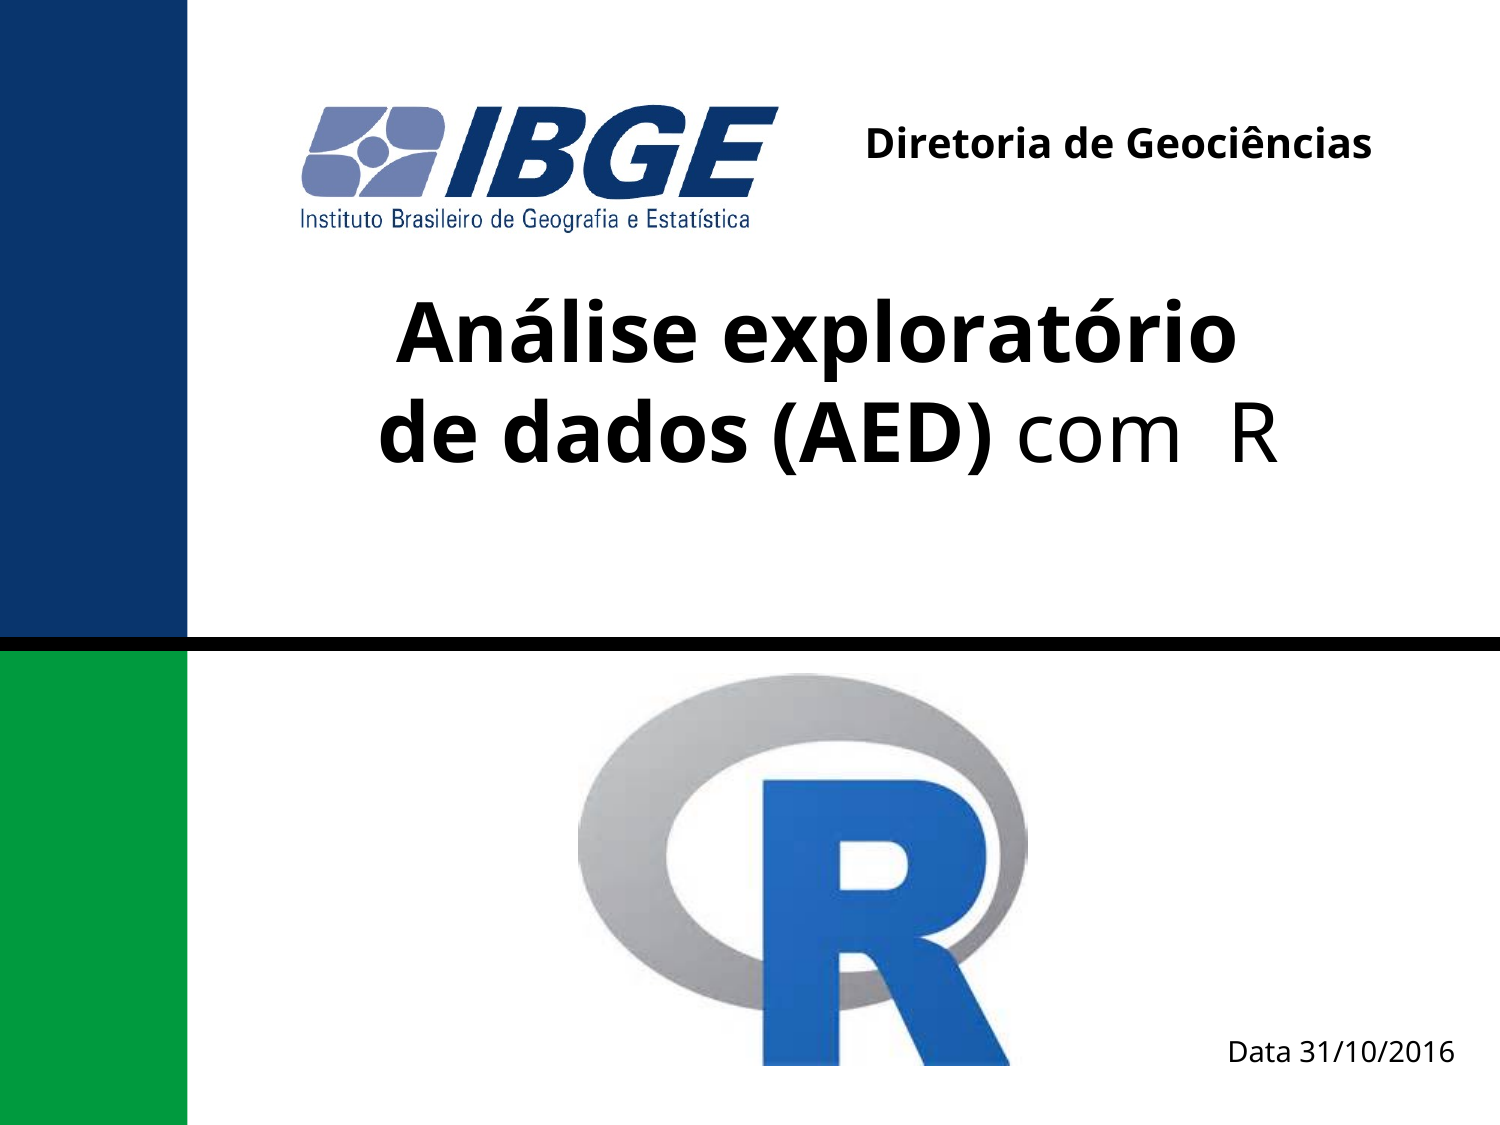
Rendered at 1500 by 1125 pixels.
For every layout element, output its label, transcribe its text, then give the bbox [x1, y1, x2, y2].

text_box Diretoria de Geociências [849, 108, 1438, 175]
text_box Análise exploratório de dados (AED) com R [363, 271, 1295, 488]
picture [275, 88, 785, 240]
picture [578, 673, 1028, 1066]
text_box Data 31/10/2016 [1212, 1025, 1471, 1076]
text_box [0, 0, 1500, 1125]
